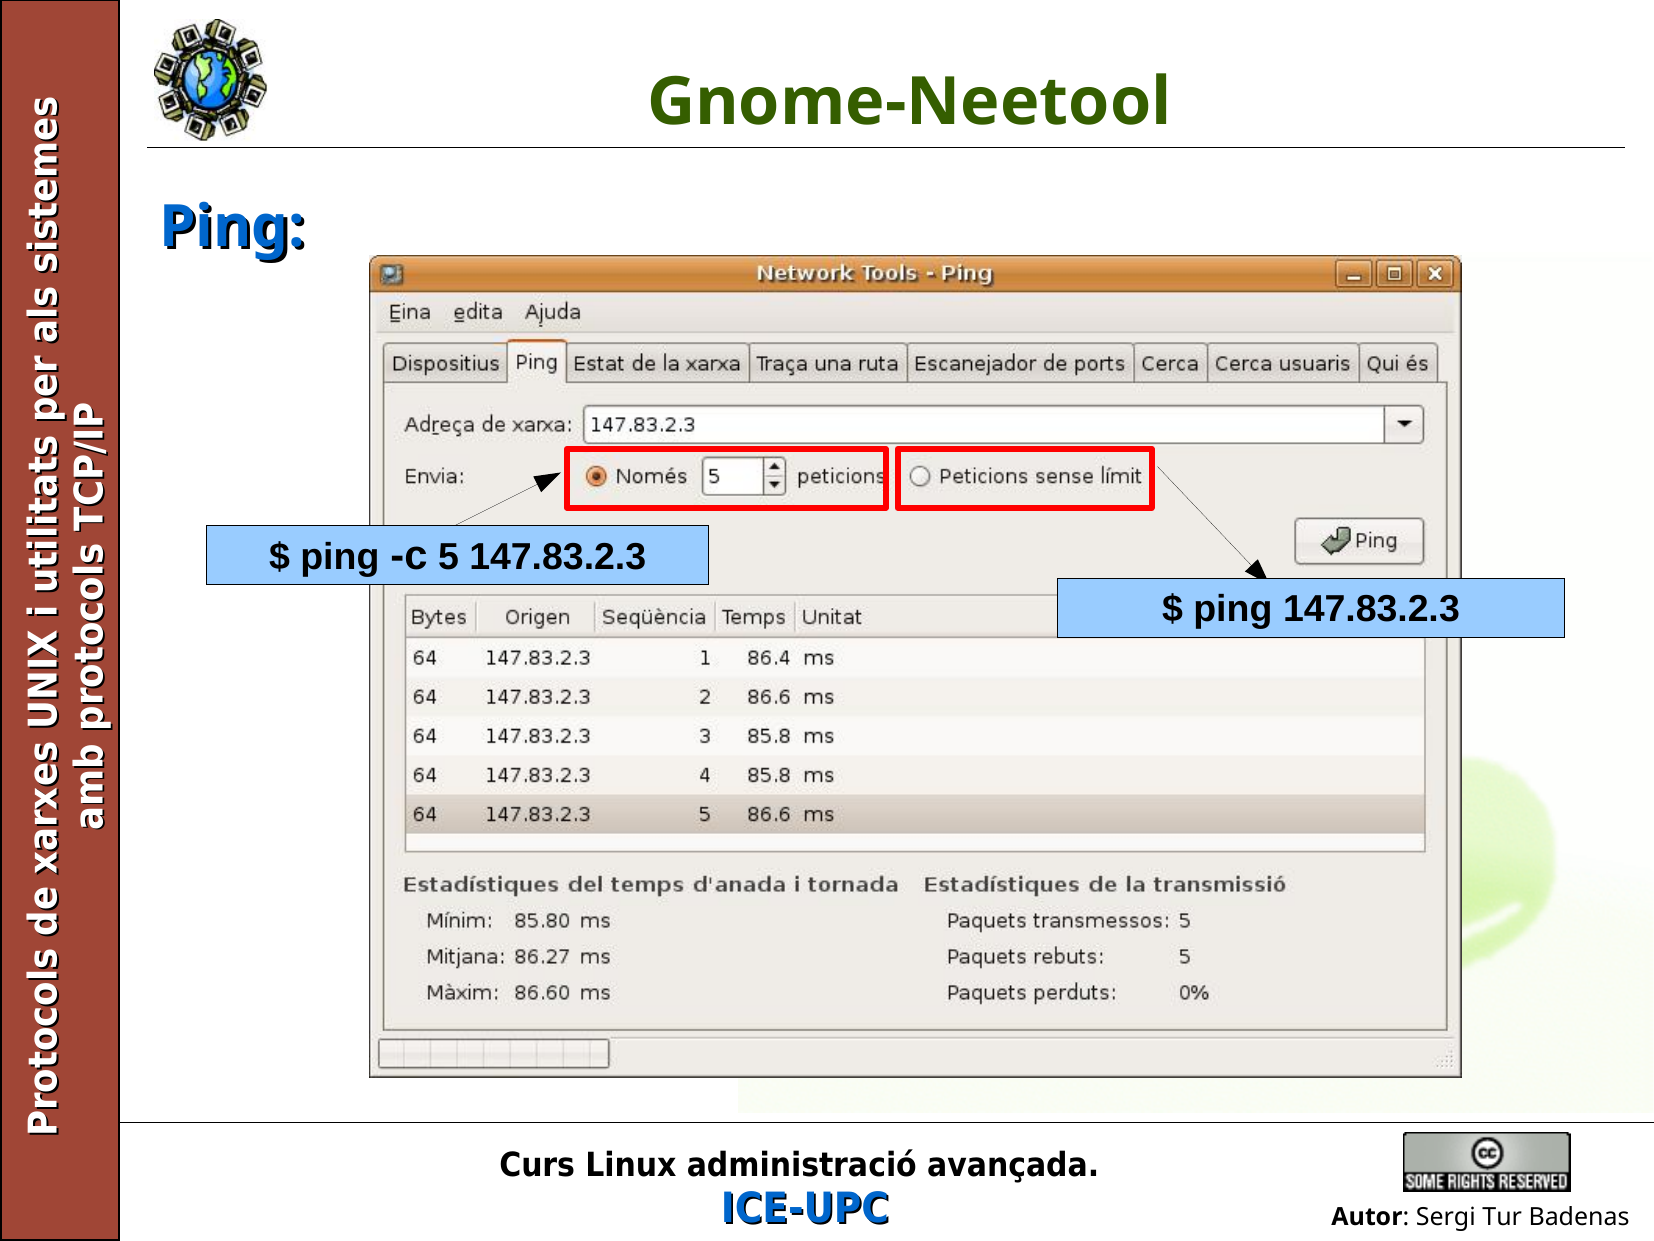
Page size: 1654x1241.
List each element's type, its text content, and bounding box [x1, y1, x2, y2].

text_box $ ping 147.83.2.3 [1057, 578, 1565, 638]
picture [369, 252, 1654, 1113]
picture [1403, 1132, 1571, 1192]
title Gnome-Neetool [165, 49, 1654, 148]
list Ping: [141, 183, 1630, 1034]
text_box $ ping -c 5 147.83.2.3 [206, 525, 709, 585]
picture [154, 19, 268, 142]
